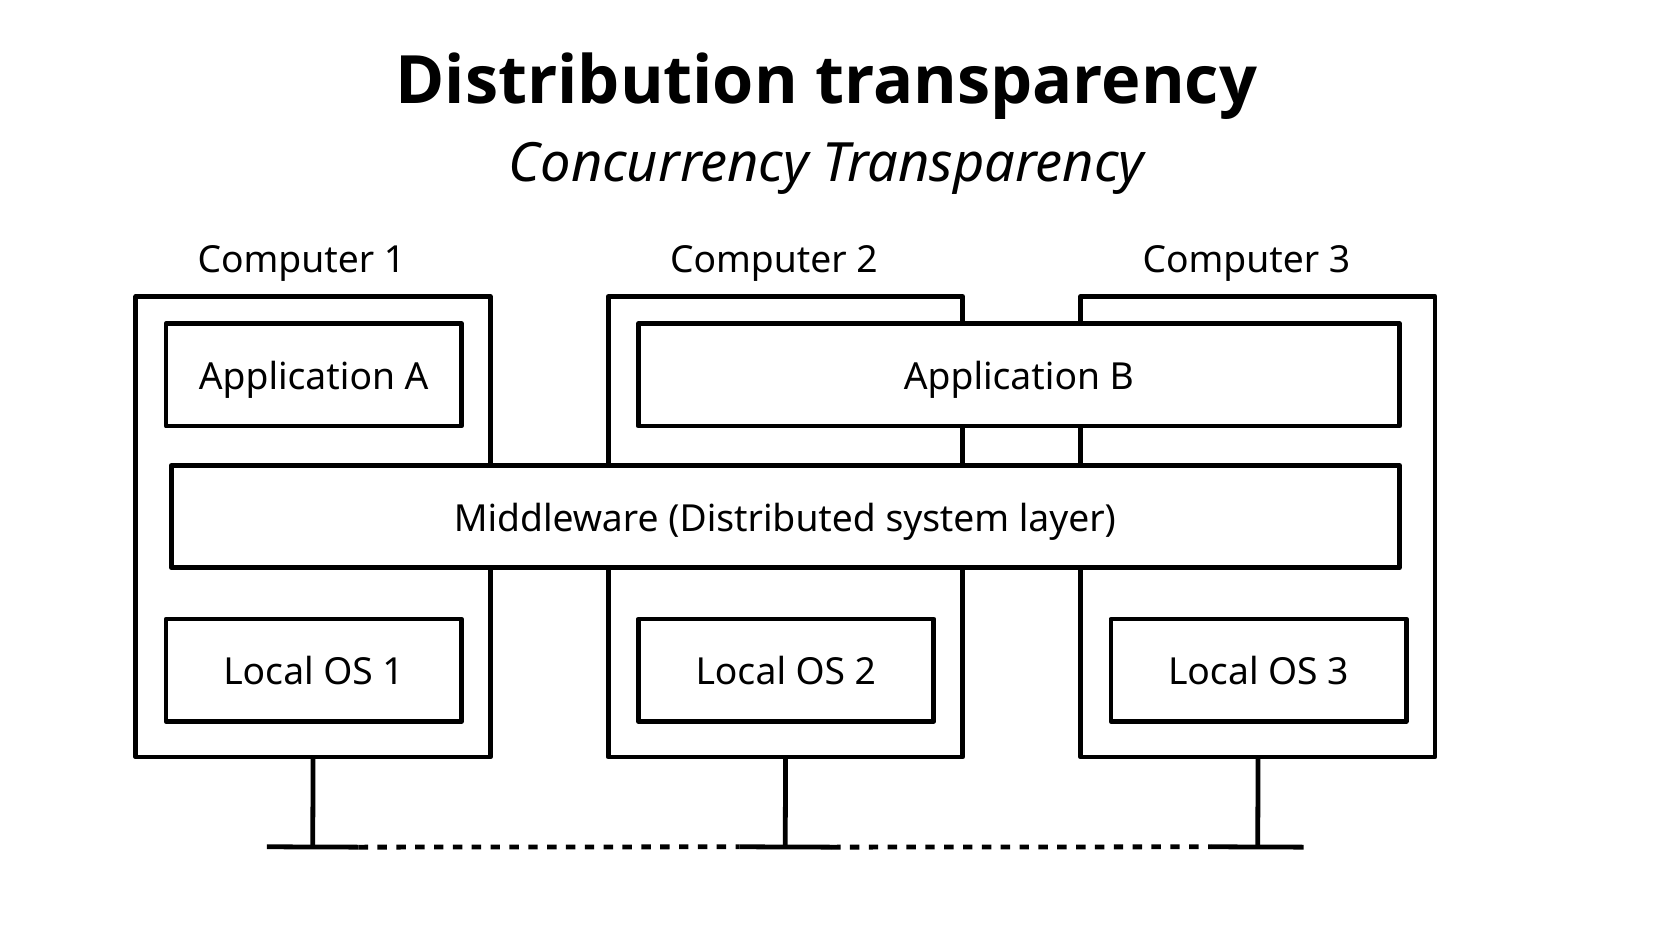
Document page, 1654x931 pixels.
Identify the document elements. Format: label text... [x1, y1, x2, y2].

text_box Local OS 2 [638, 619, 934, 722]
text_box Application A [166, 323, 462, 427]
text_box Local OS 3 [1110, 619, 1407, 722]
text_box Middleware (Distributed system layer) [171, 465, 1400, 568]
title Distribution transparency Concurrency Transparency [82, 36, 1571, 193]
text_box Computer 2 [655, 225, 916, 341]
text_box Computer 3 [1127, 225, 1388, 341]
text_box Local OS 1 [166, 619, 462, 722]
text_box Computer 1 [183, 225, 443, 341]
text_box Application B [638, 323, 1400, 427]
